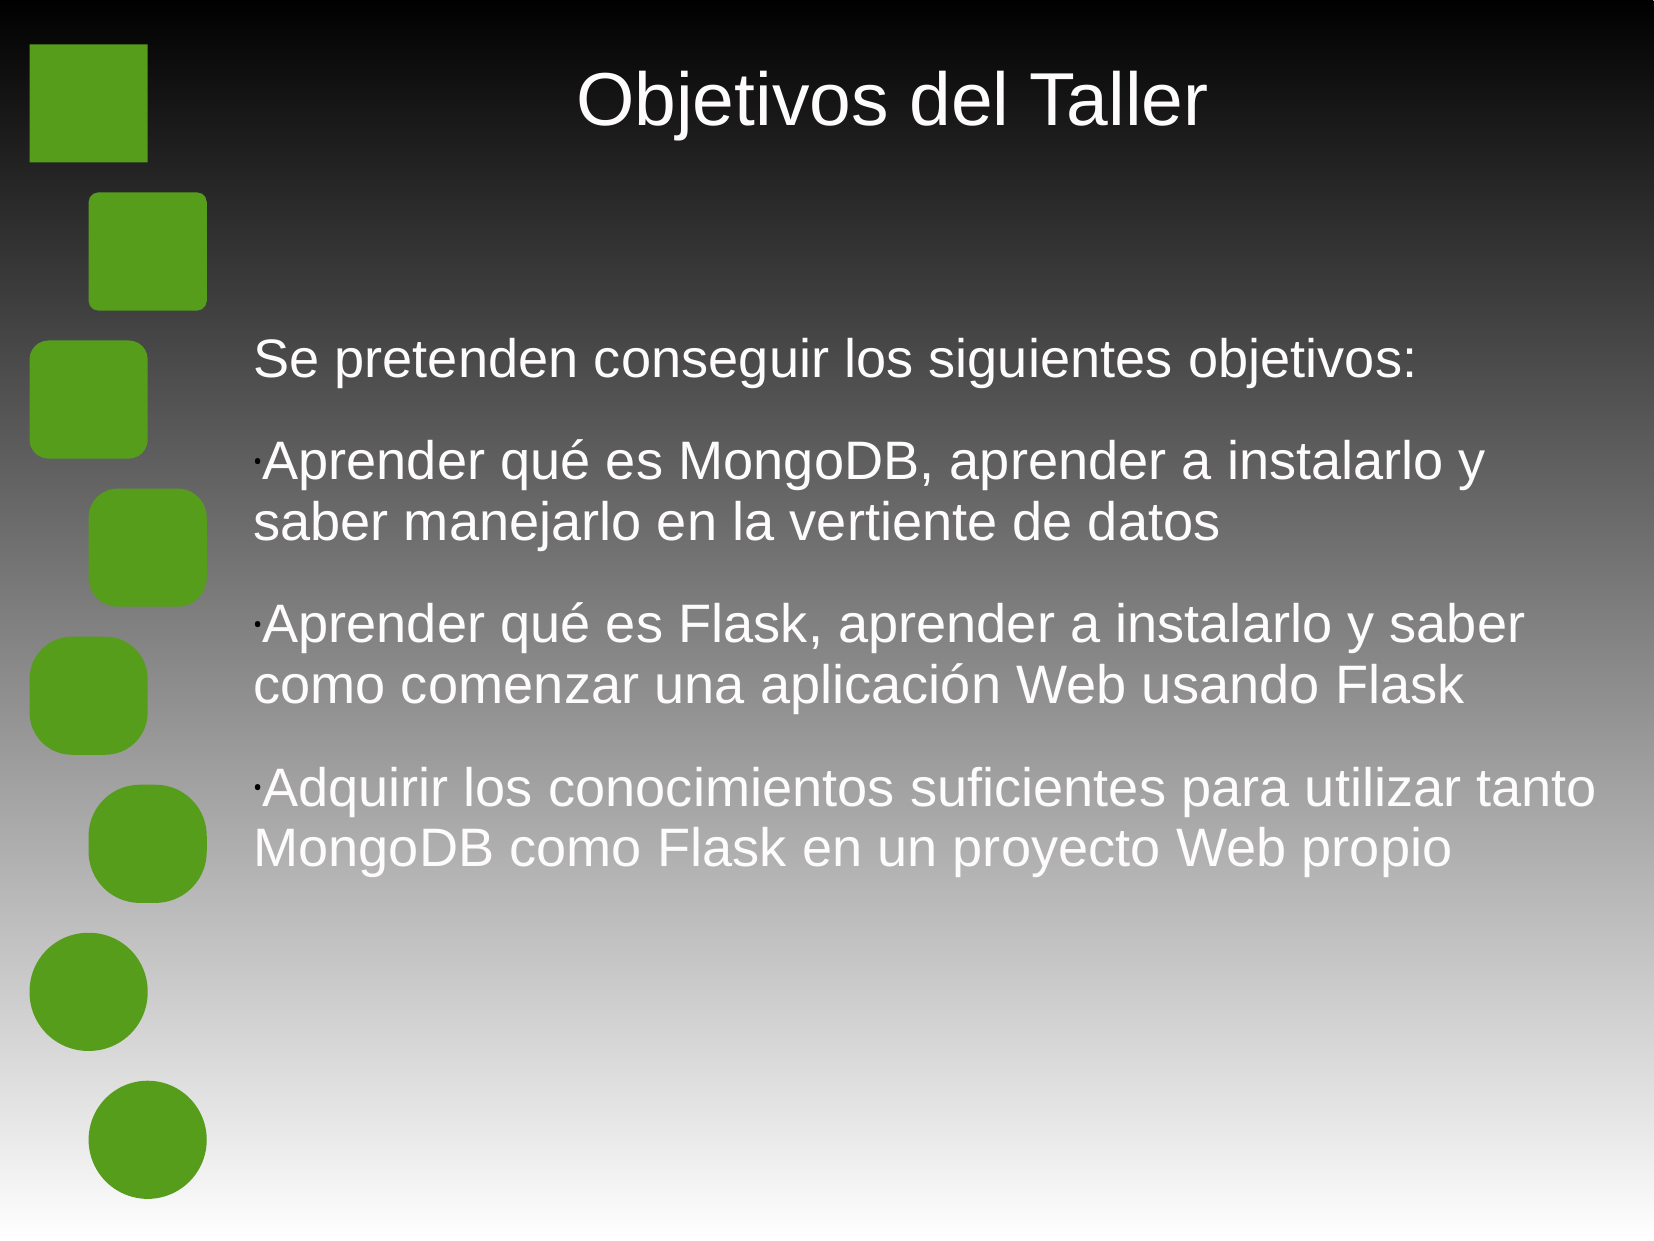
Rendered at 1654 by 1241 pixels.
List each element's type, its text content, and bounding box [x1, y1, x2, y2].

title Objetivos del Taller [214, 49, 1571, 236]
text_box Se pretenden conseguir los siguientes objetivos: Aprender qué es MongoDB, aprender a instalarlo y saber manejarlo en la vertiente de datos Aprender qué es Flask, aprender a instalarlo y saber como comenzar una aplicación Web usando Flask Adquirir los conocimientos suficientes para utilizar tanto MongoDB como Flask en un proyecto Web propio [238, 278, 1632, 1219]
